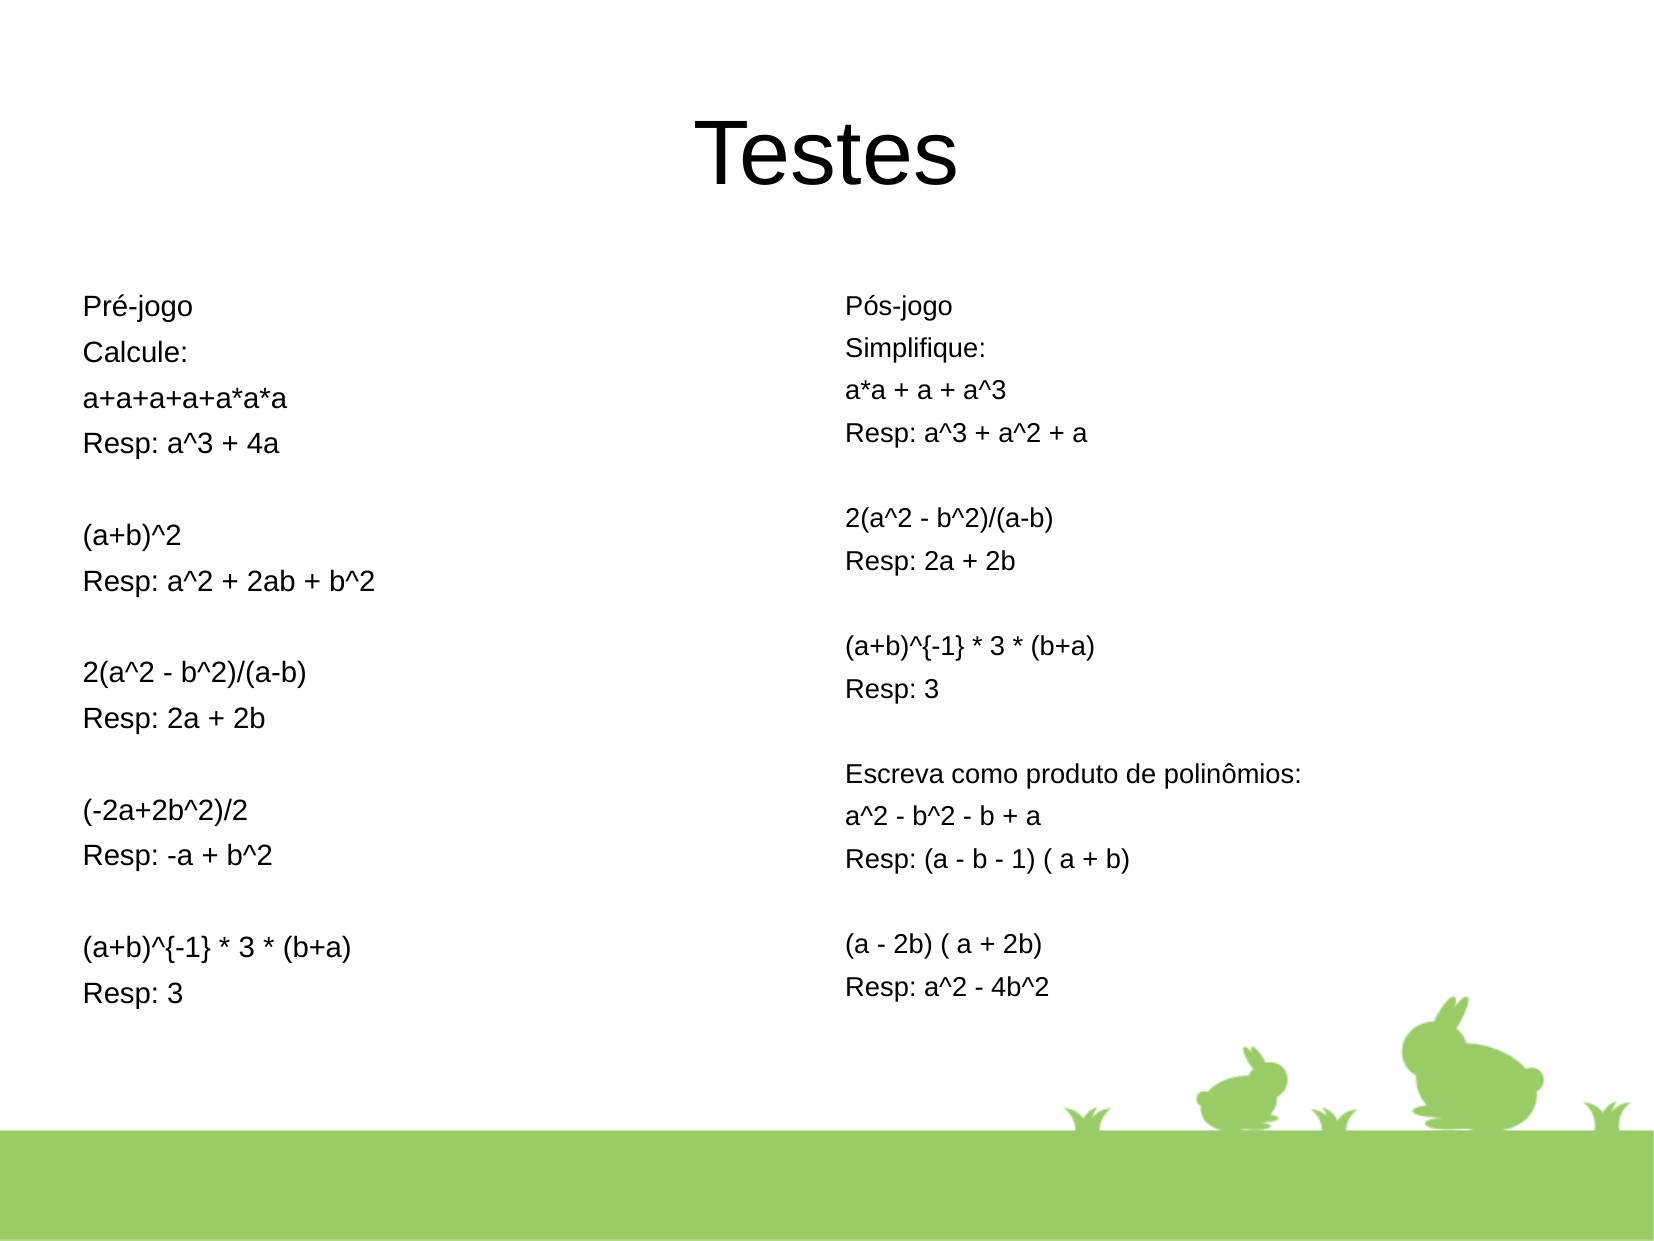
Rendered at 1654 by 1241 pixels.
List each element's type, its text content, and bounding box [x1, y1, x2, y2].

list Pré-jogo Calcule: a+a+a+a+a*a*a Resp: a^3 + 4a (a+b)^2 Resp: a^2 + 2ab + b^2 2(a^2 - b^2)/(a-b) Resp: 2a + 2b (-2a+2b^2)/2 Resp: -a + b^2 (a+b)^{-1} * 3 * (b+a) Resp: 3 [82, 290, 809, 1010]
title Testes [82, 49, 1571, 257]
picture [0, 0, 1654, 1241]
list Pós-jogo Simplifique: a*a + a + a^3 Resp: a^3 + a^2 + a 2(a^2 - b^2)/(a-b) Resp: 2a + 2b (a+b)^{-1} * 3 * (b+a) Resp: 3 Escreva como produto de polinômios: a^2 - b^2 - b + a Resp: (a - b - 1) ( a + b) (a - 2b) ( a + 2b) Resp: a^2 - 4b^2 [845, 290, 1572, 1010]
